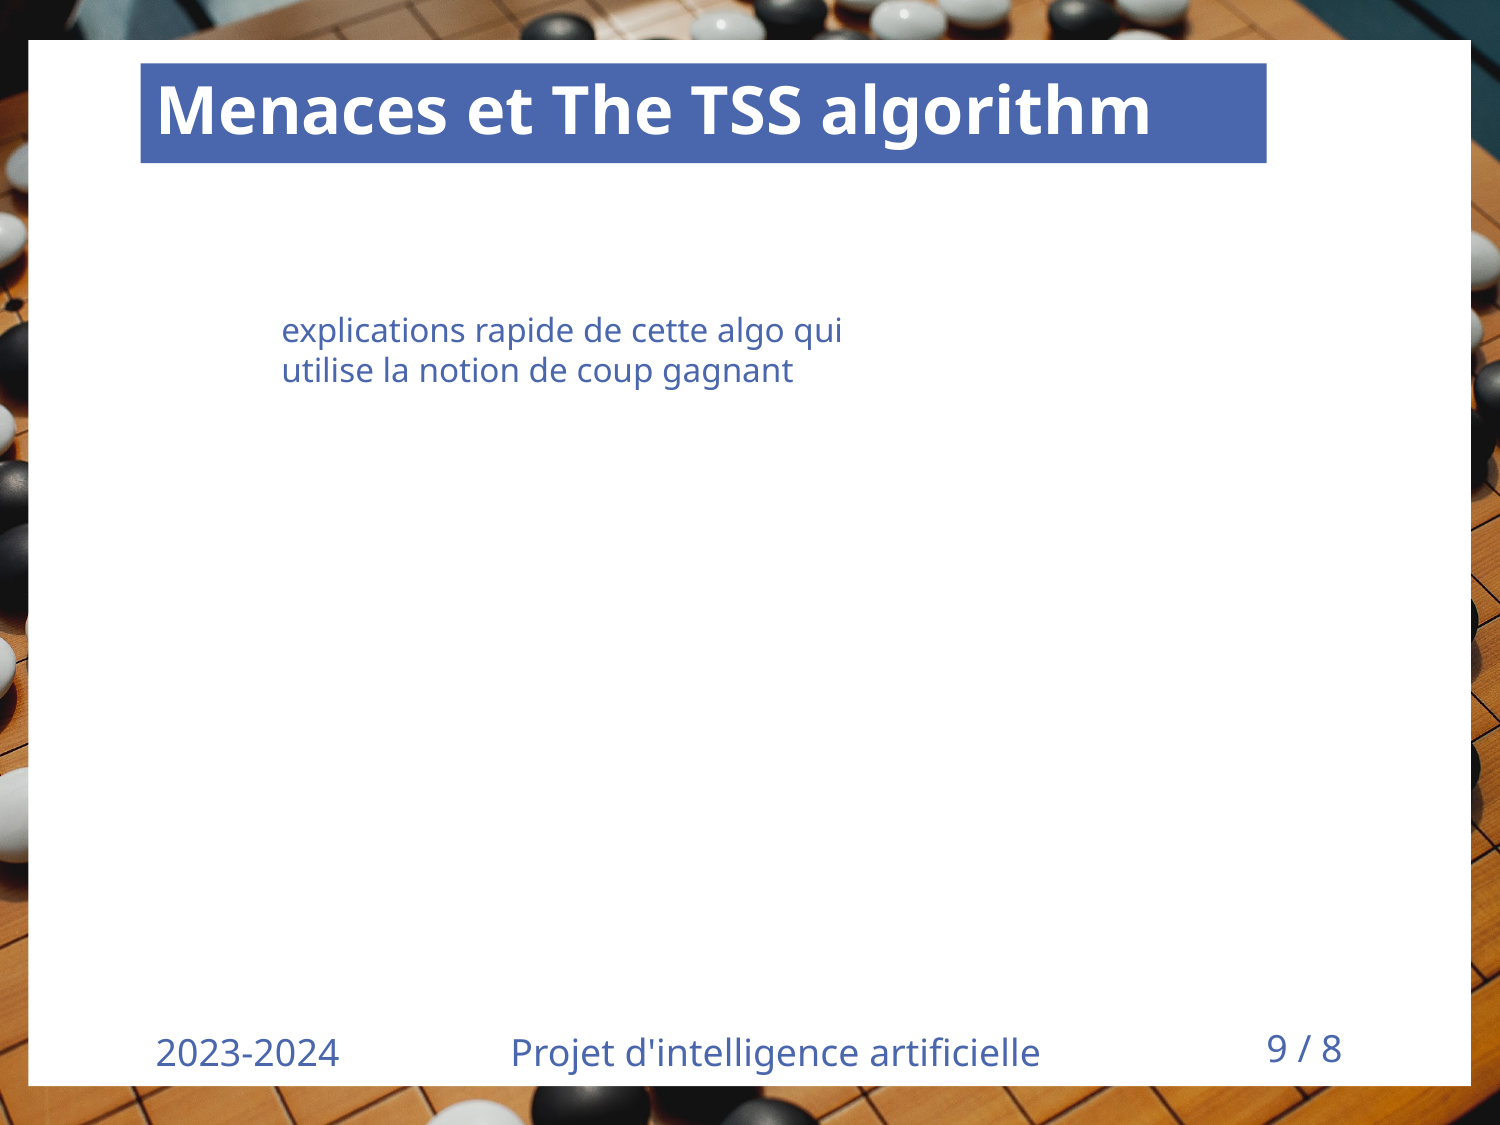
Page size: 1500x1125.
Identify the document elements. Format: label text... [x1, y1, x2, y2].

picture [0, 0, 1500, 1125]
text_box explications rapide de cette algo qui utilise la notion de coup gagnant [266, 293, 926, 614]
text_box <number> / 8 [1147, 1021, 1358, 1081]
text_box 2023-2024 [140, 1021, 428, 1081]
title Menaces et The TSS algorithm [140, 63, 1267, 164]
text_box Projet d'intelligence artificielle [485, 1021, 1067, 1081]
